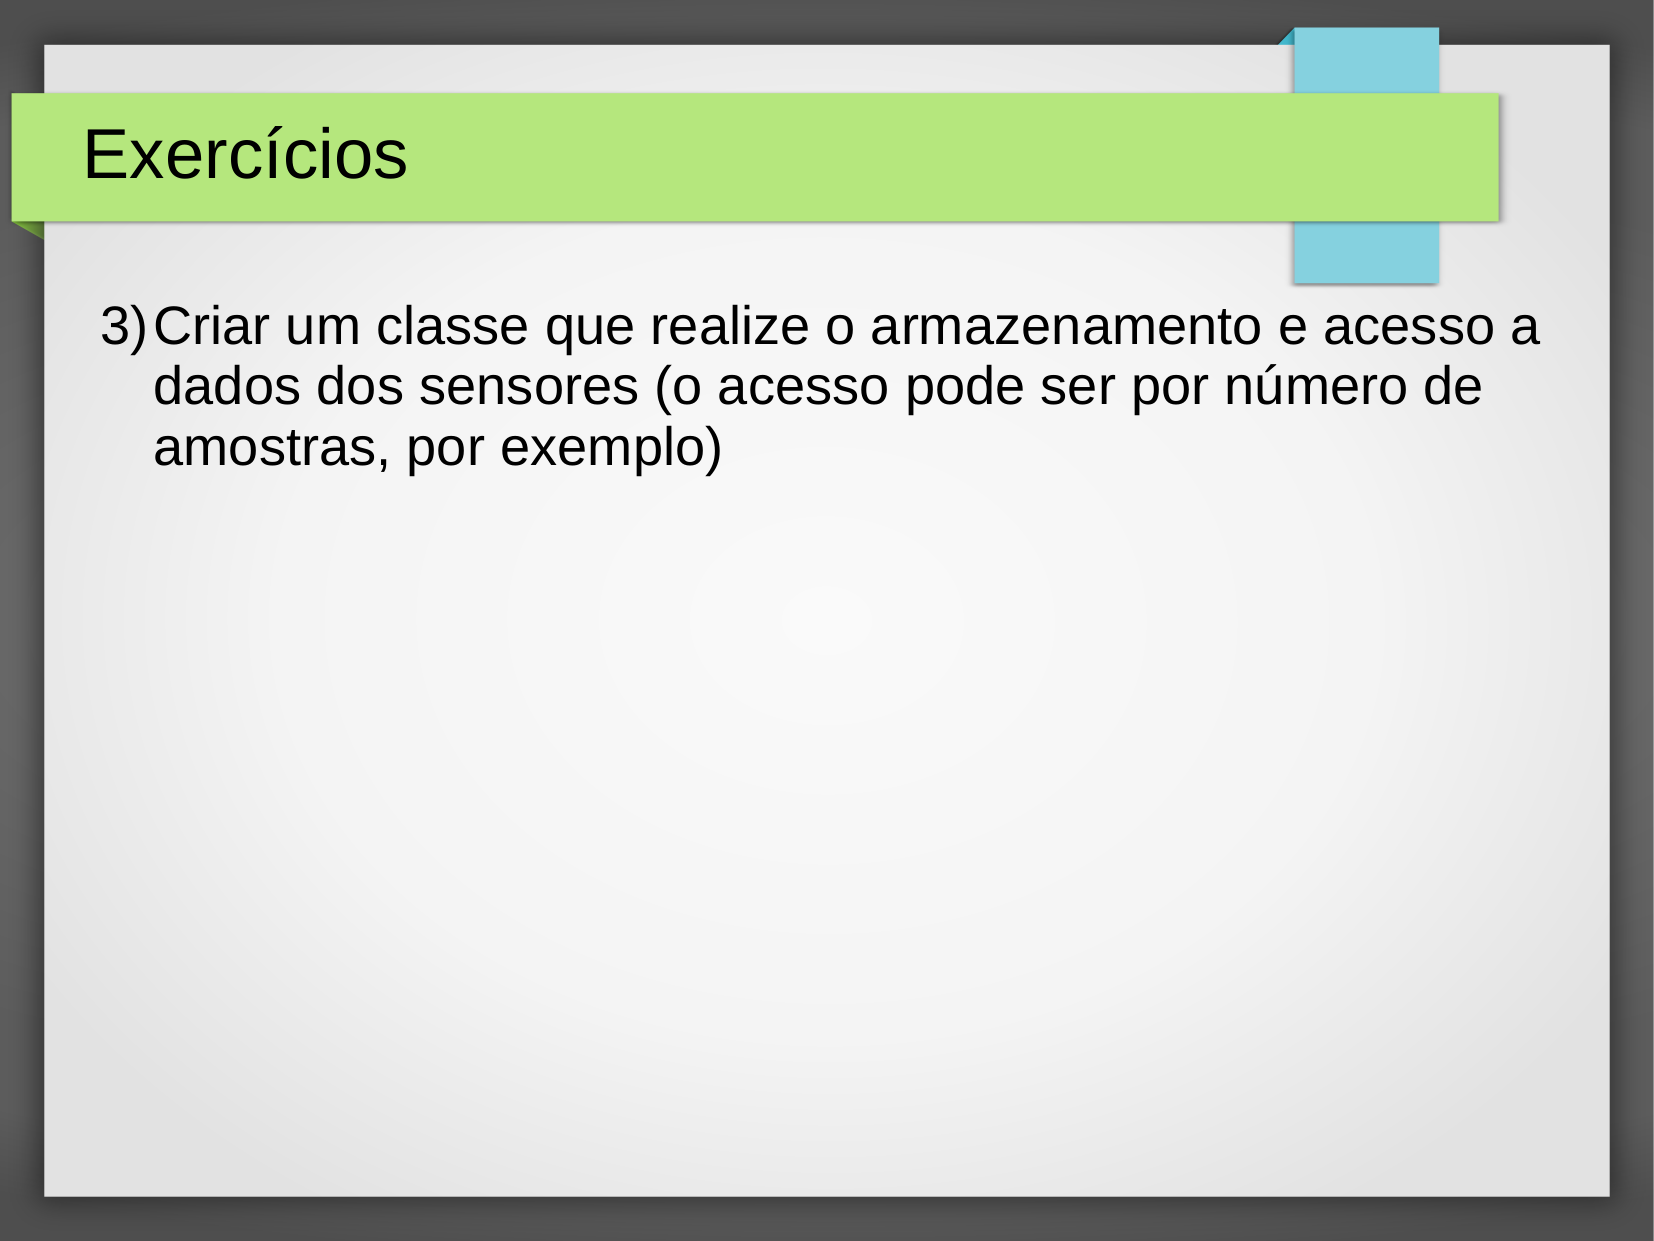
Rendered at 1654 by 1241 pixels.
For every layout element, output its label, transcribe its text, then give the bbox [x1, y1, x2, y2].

list Criar um classe que realize o armazenamento e acesso a dados dos sensores (o acesso pode ser por número de amostras, por exemplo) [82, 295, 1571, 1015]
picture [0, 0, 1654, 1241]
title Exercícios [82, 94, 1264, 213]
